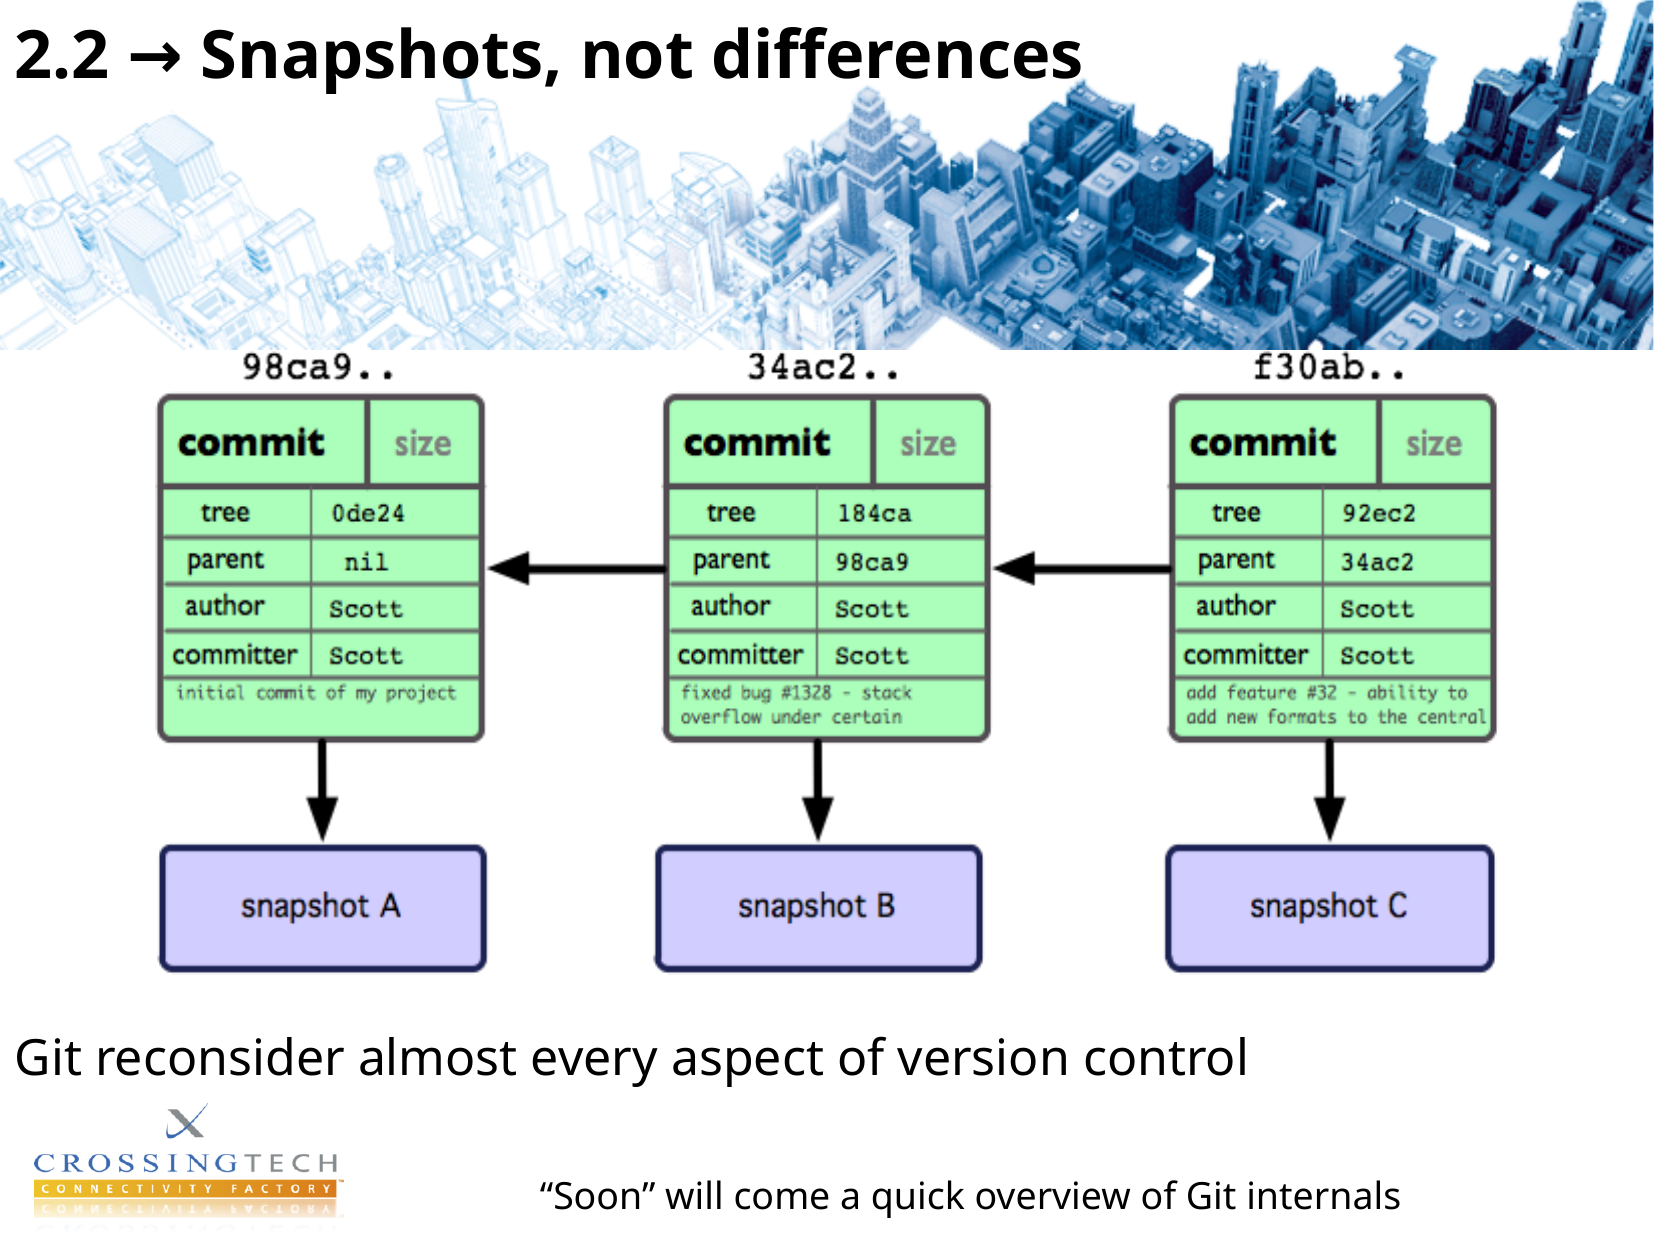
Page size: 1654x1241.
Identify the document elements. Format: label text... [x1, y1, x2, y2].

text_box Git reconsider almost every aspect of version control [0, 1014, 1626, 1088]
text_box 2.2 → Snapshots, not differences [0, 0, 1315, 93]
text_box “Soon” will come a quick overview of Git internals [525, 1162, 1654, 1221]
picture [34, 1103, 344, 1237]
picture [0, 0, 1654, 976]
